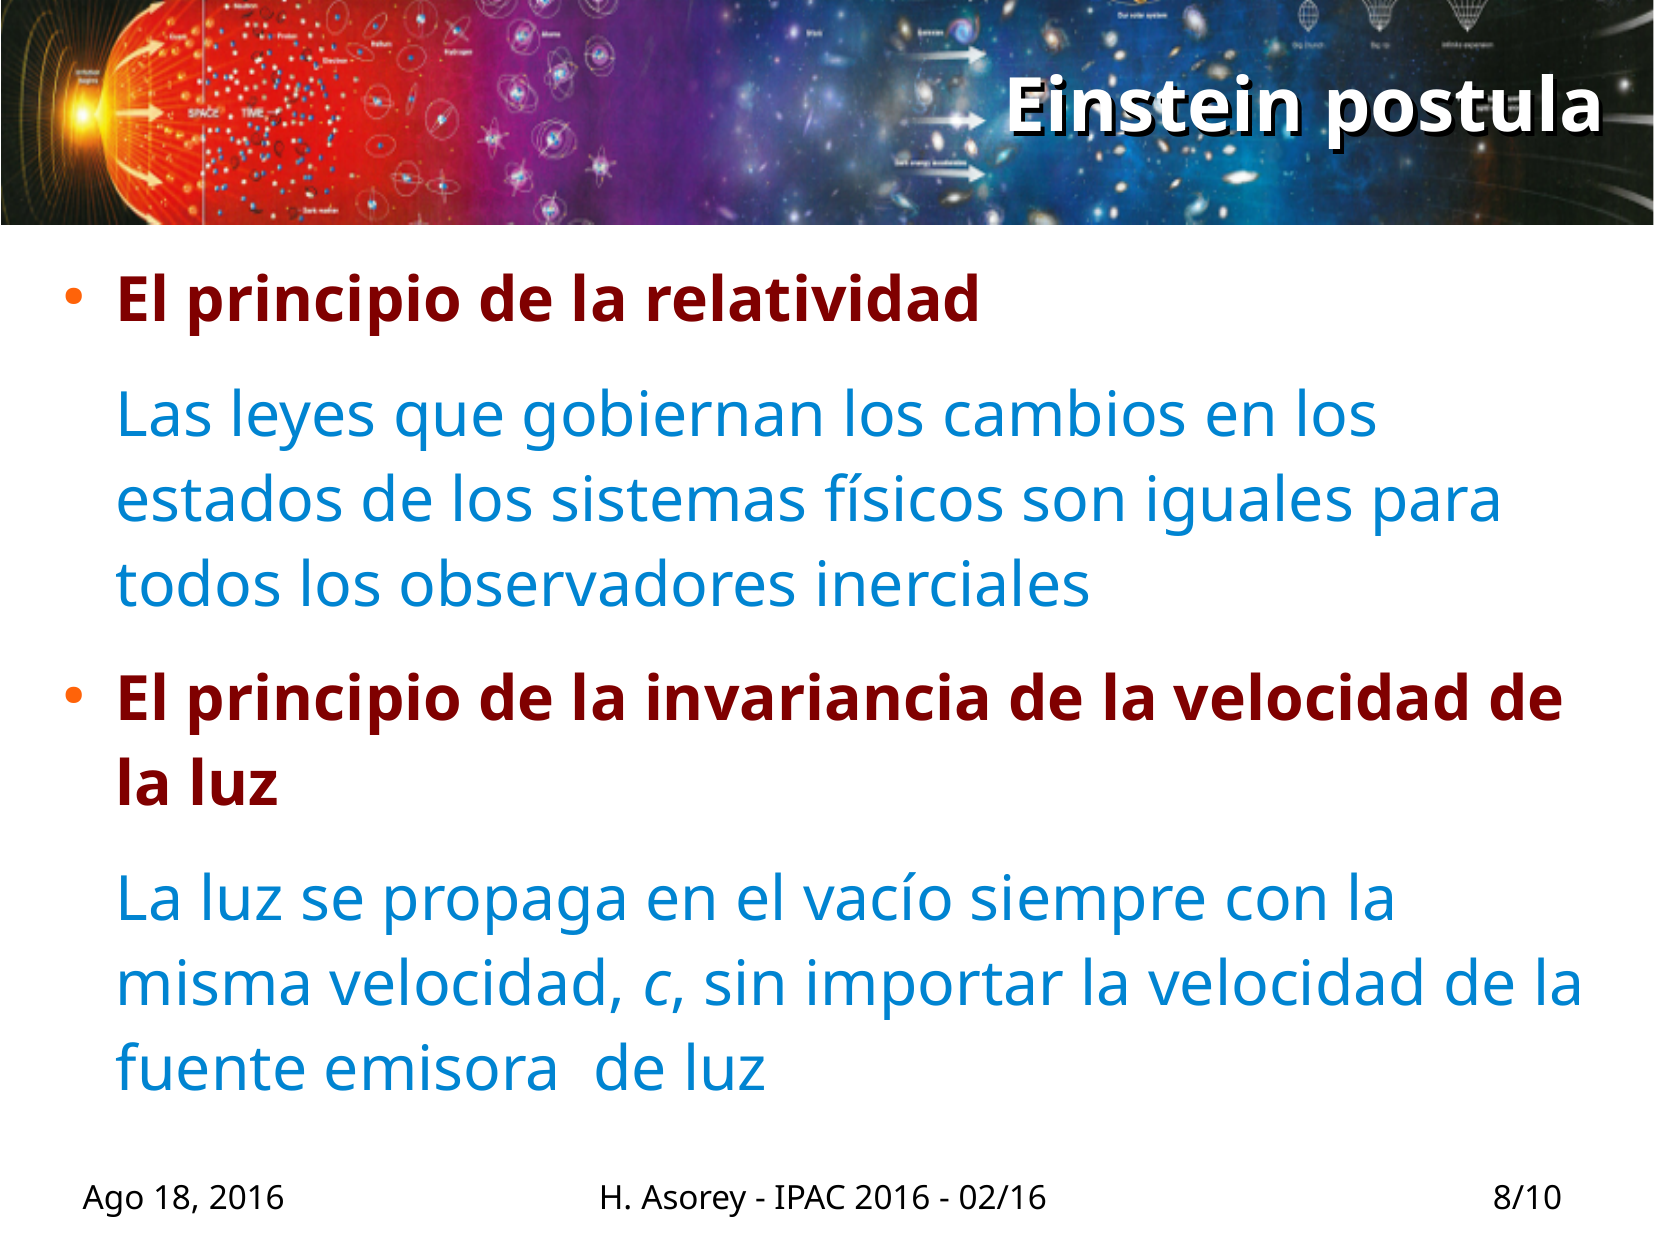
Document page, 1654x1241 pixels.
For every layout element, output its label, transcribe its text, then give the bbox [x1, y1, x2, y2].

picture [1, 0, 1654, 225]
list El principio de la relatividad Las leyes que gobiernan los cambios en los estados de los sistemas físicos son iguales para todos los observadores inerciales El principio de la invariancia de la velocidad de la luz La luz se propaga en el vacío siempre con la misma velocidad, c, sin importar la velocidad de la fuente emisora de luz [45, 255, 1606, 1156]
title Einstein postula [45, 15, 1606, 191]
